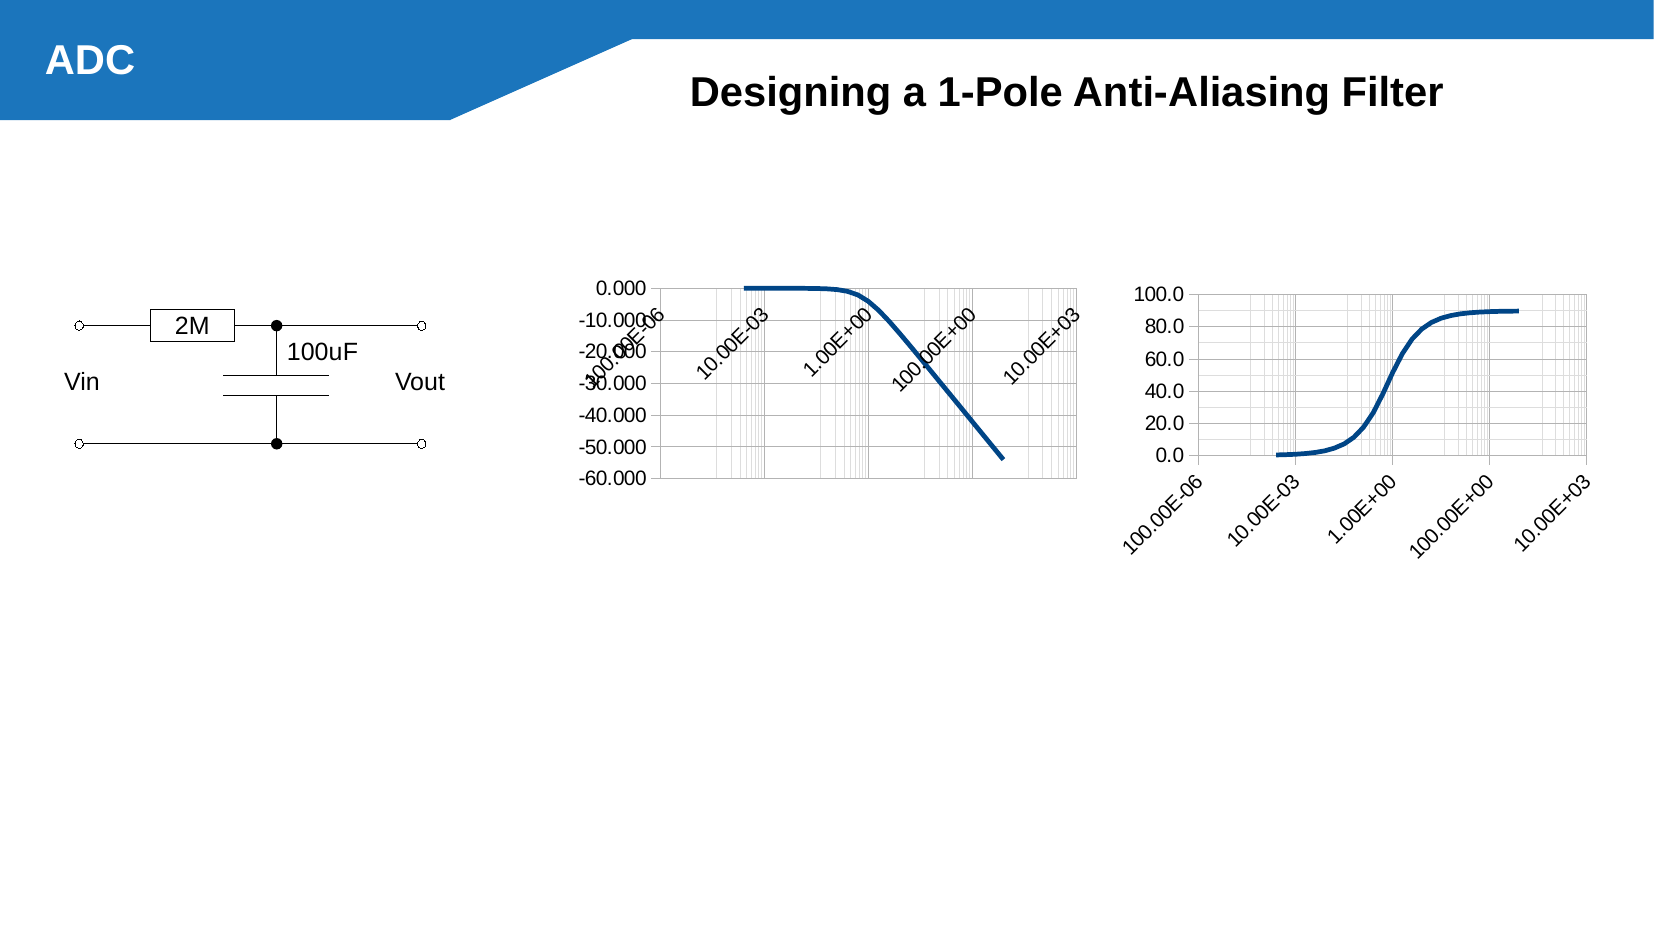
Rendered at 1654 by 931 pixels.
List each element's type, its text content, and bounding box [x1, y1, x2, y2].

text_box 100uF [270, 316, 376, 387]
text_box ADC [30, 0, 541, 121]
text_box Vout [375, 346, 466, 417]
chart [568, 272, 1096, 496]
chart [1107, 277, 1606, 571]
text_box 2M [150, 309, 235, 342]
text_box Designing a 1-Pole Anti-Aliasing Filter [675, 38, 1591, 147]
text_box Vin [44, 346, 121, 417]
text_box [270, 438, 283, 450]
